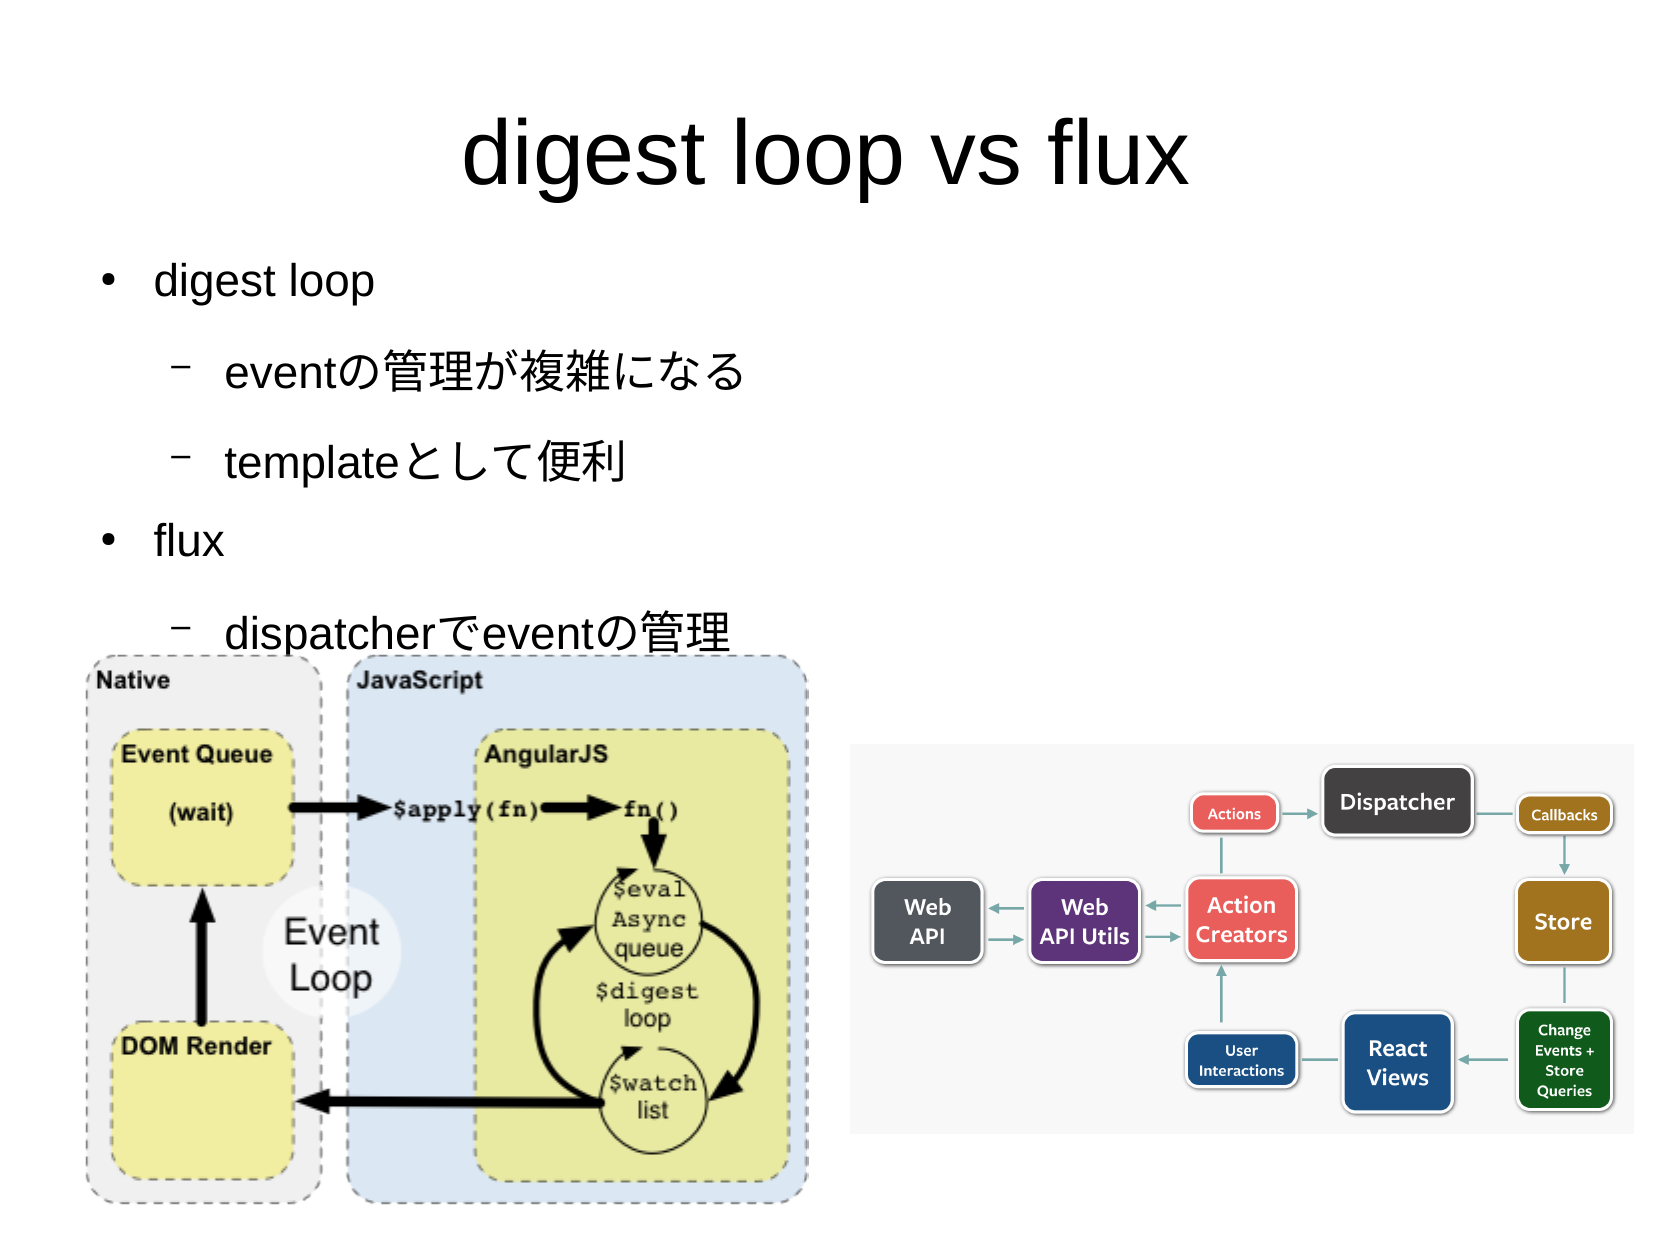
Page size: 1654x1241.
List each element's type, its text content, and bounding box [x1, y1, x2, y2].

picture [82, 649, 809, 1207]
list digest loop eventの管理が複雑になる templateとして便利 flux dispatcherでeventの管理 [82, 254, 1571, 974]
title digest loop vs flux [82, 49, 1571, 254]
picture [850, 744, 1634, 1134]
